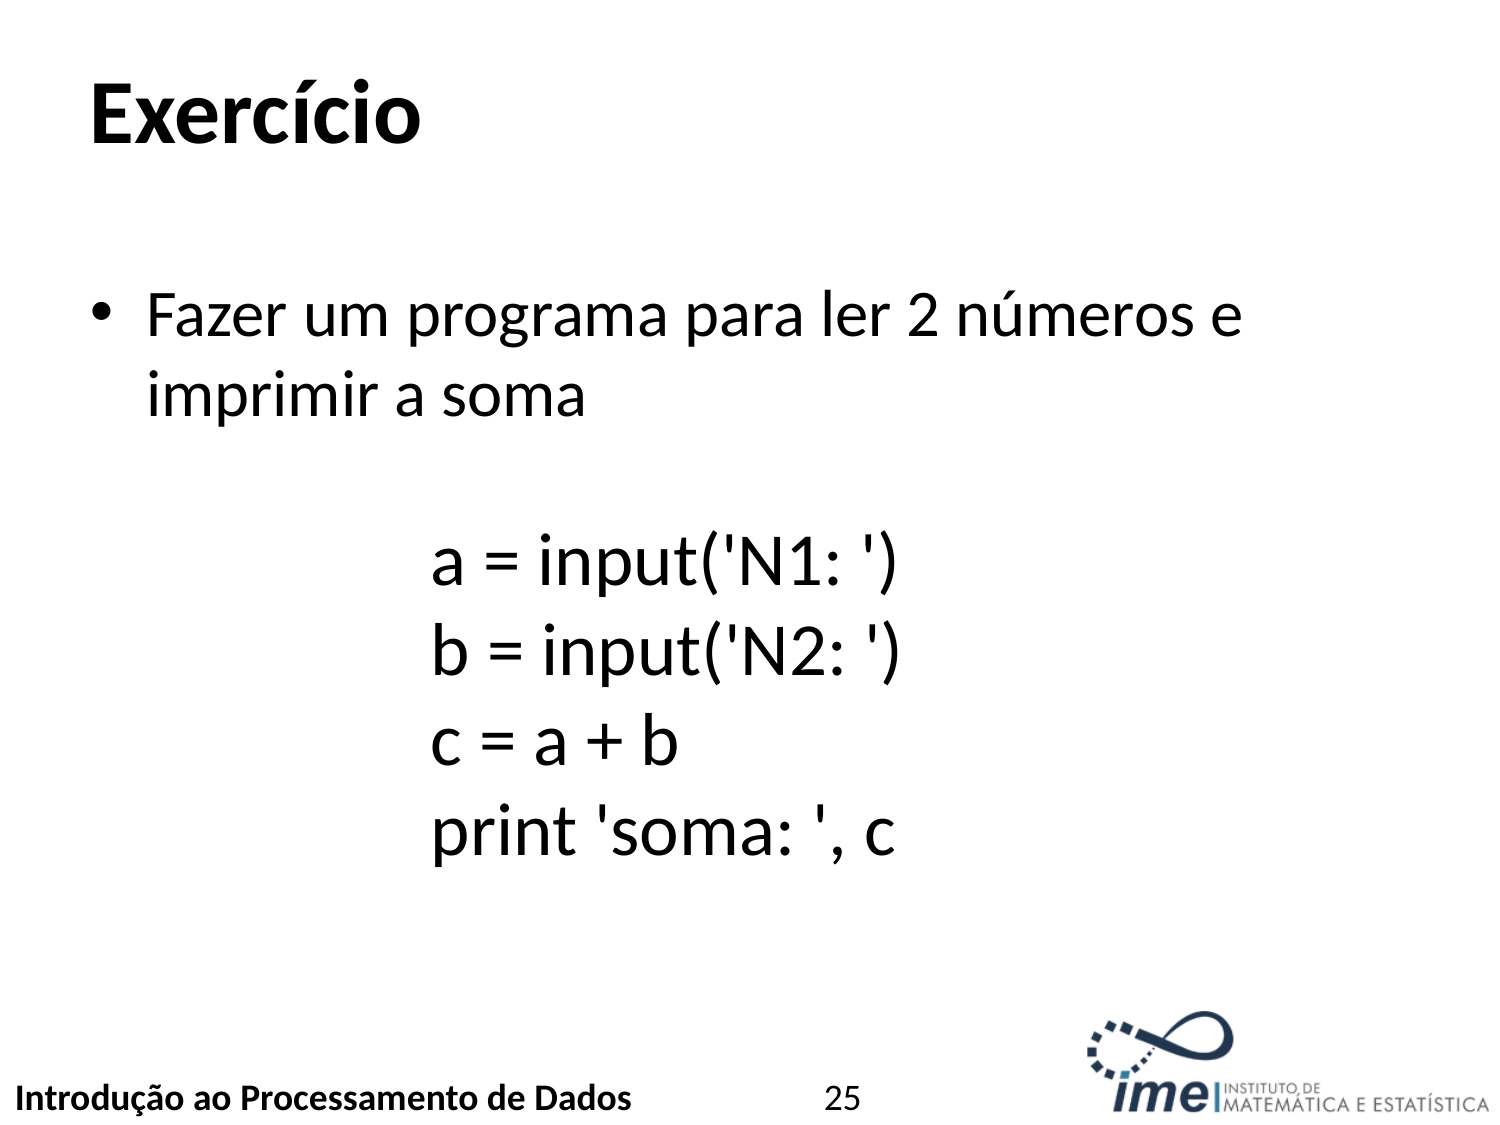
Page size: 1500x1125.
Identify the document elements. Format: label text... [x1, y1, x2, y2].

text_box a = input('N1: ') b = input('N2: ') c = a + b print 'soma: ', c [415, 503, 1049, 879]
text_box <number> [808, 1065, 1159, 1125]
text_box Exercício [75, 45, 1425, 233]
text_box Fazer um programa para ler 2 números e imprimir a soma [75, 262, 1425, 468]
picture [1086, 1011, 1495, 1115]
